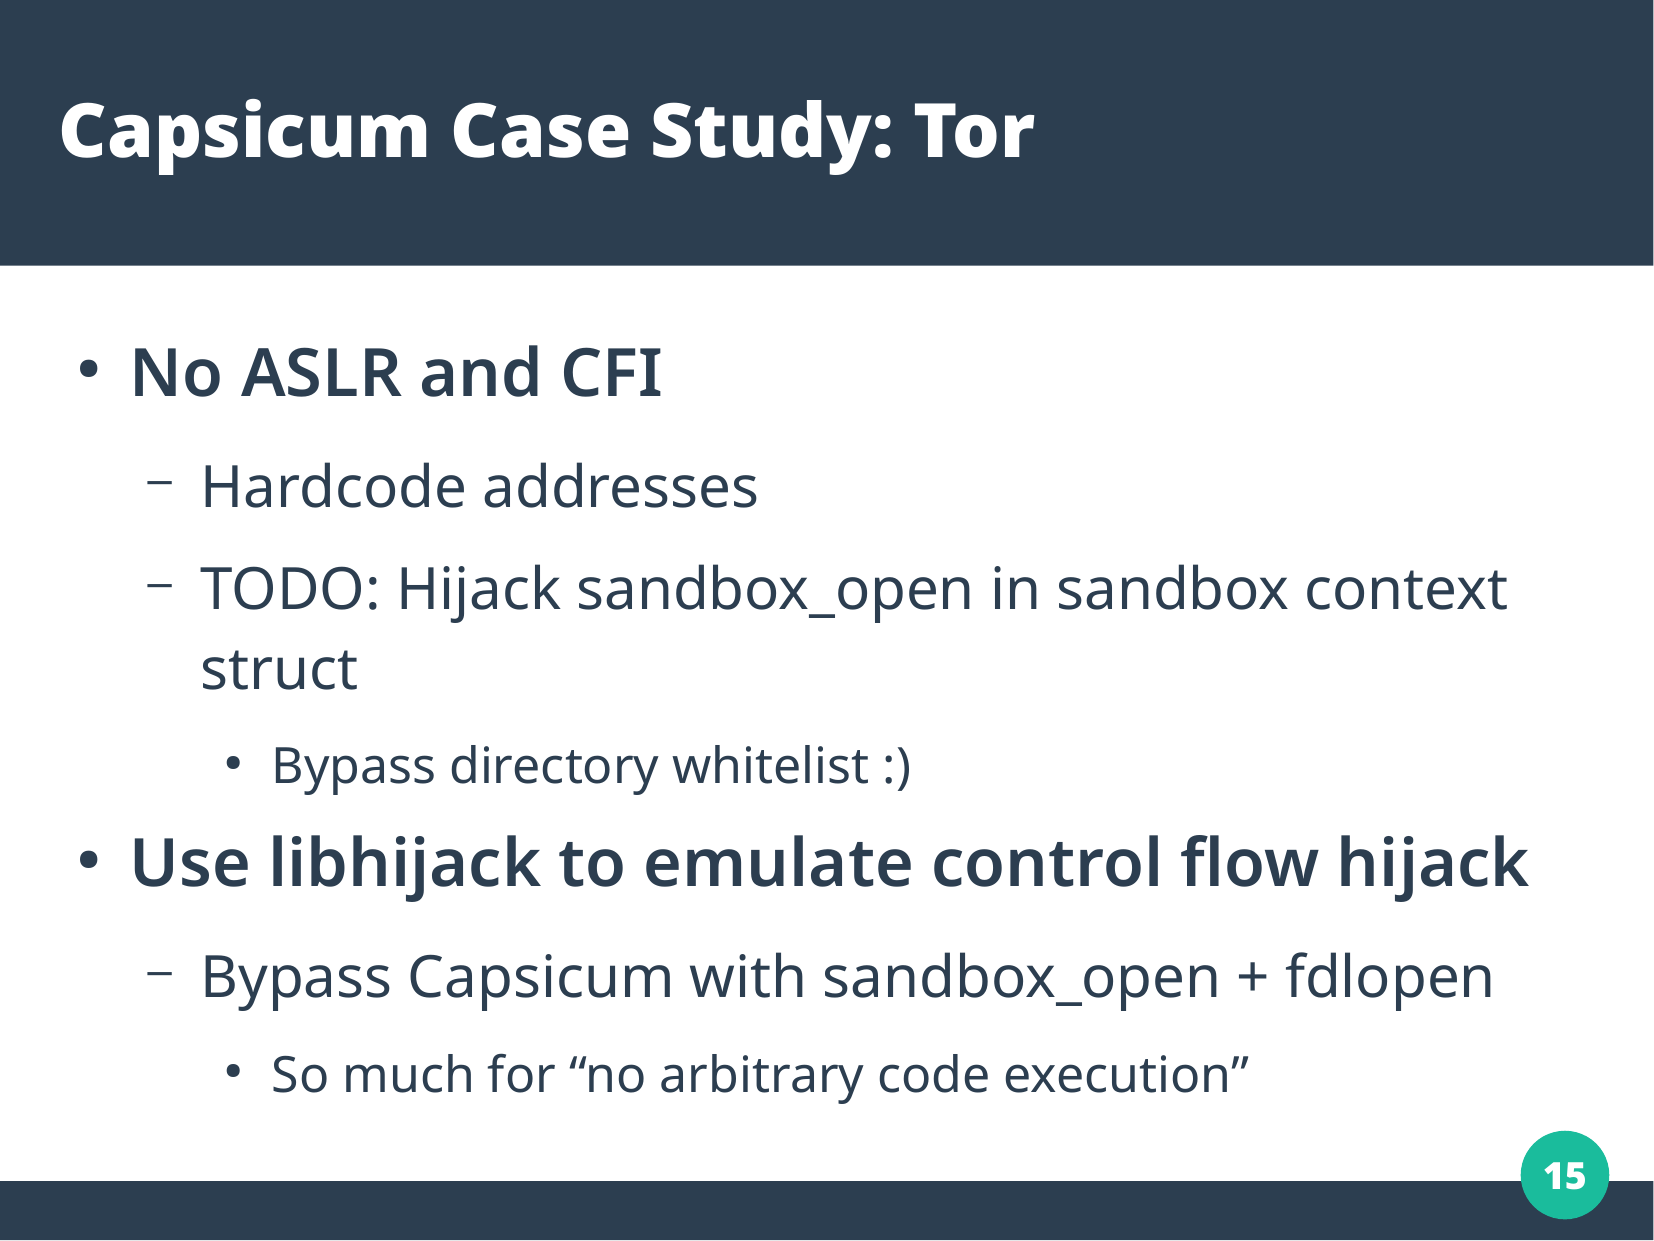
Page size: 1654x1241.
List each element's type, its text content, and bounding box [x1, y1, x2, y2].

title Capsicum Case Study: Tor [59, 49, 1595, 207]
list No ASLR and CFI Hardcode addresses TODO: Hijack sandbox_open in sandbox context struct Bypass directory whitelist :) Use libhijack to emulate control flow hijack Bypass Capsicum with sandbox_open + fdlopen So much for “no arbitrary code execution” [59, 324, 1595, 1152]
